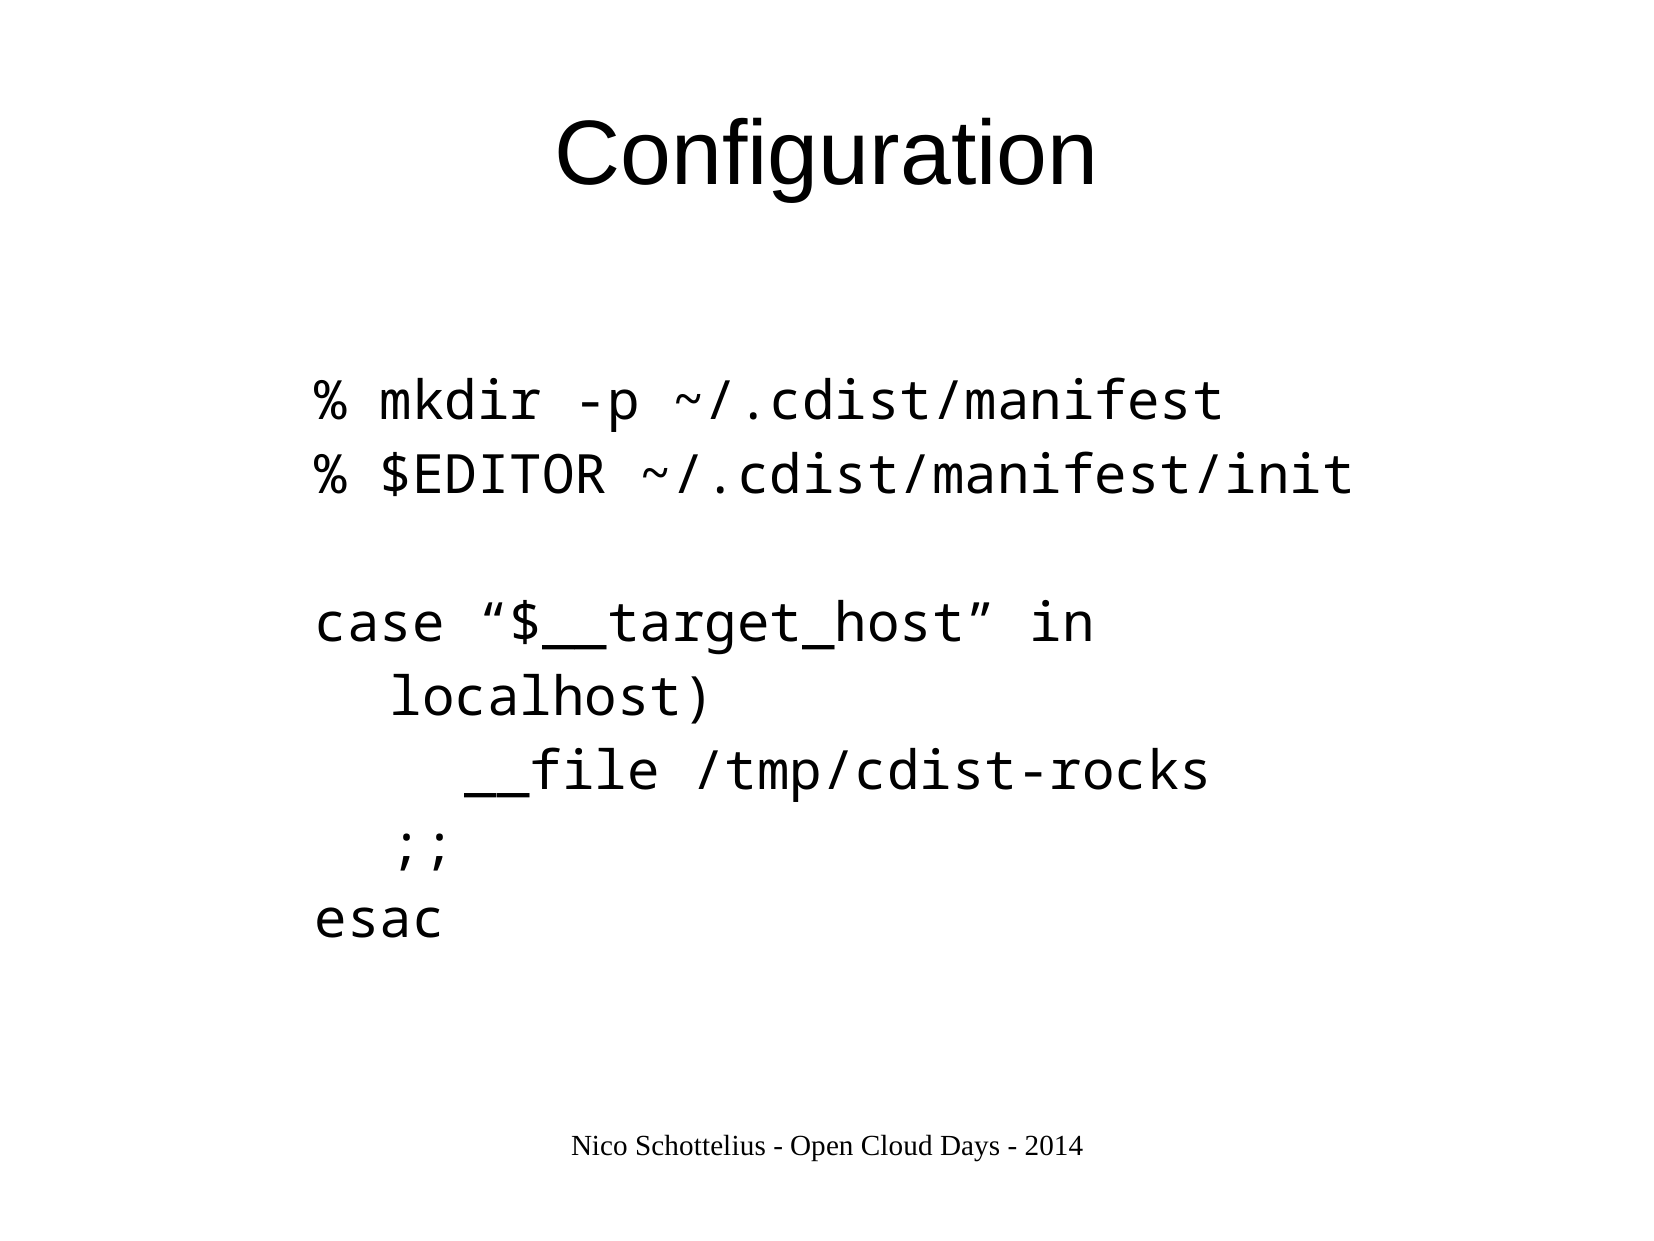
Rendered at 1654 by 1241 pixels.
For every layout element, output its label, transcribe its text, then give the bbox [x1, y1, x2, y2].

title Configuration [82, 49, 1571, 257]
text_box % mkdir -p ~/.cdist/manifest % $EDITOR ~/.cdist/manifest/init case “$__target_host” in localhost) __file /tmp/cdist-rocks ;; esac [299, 353, 1440, 1105]
